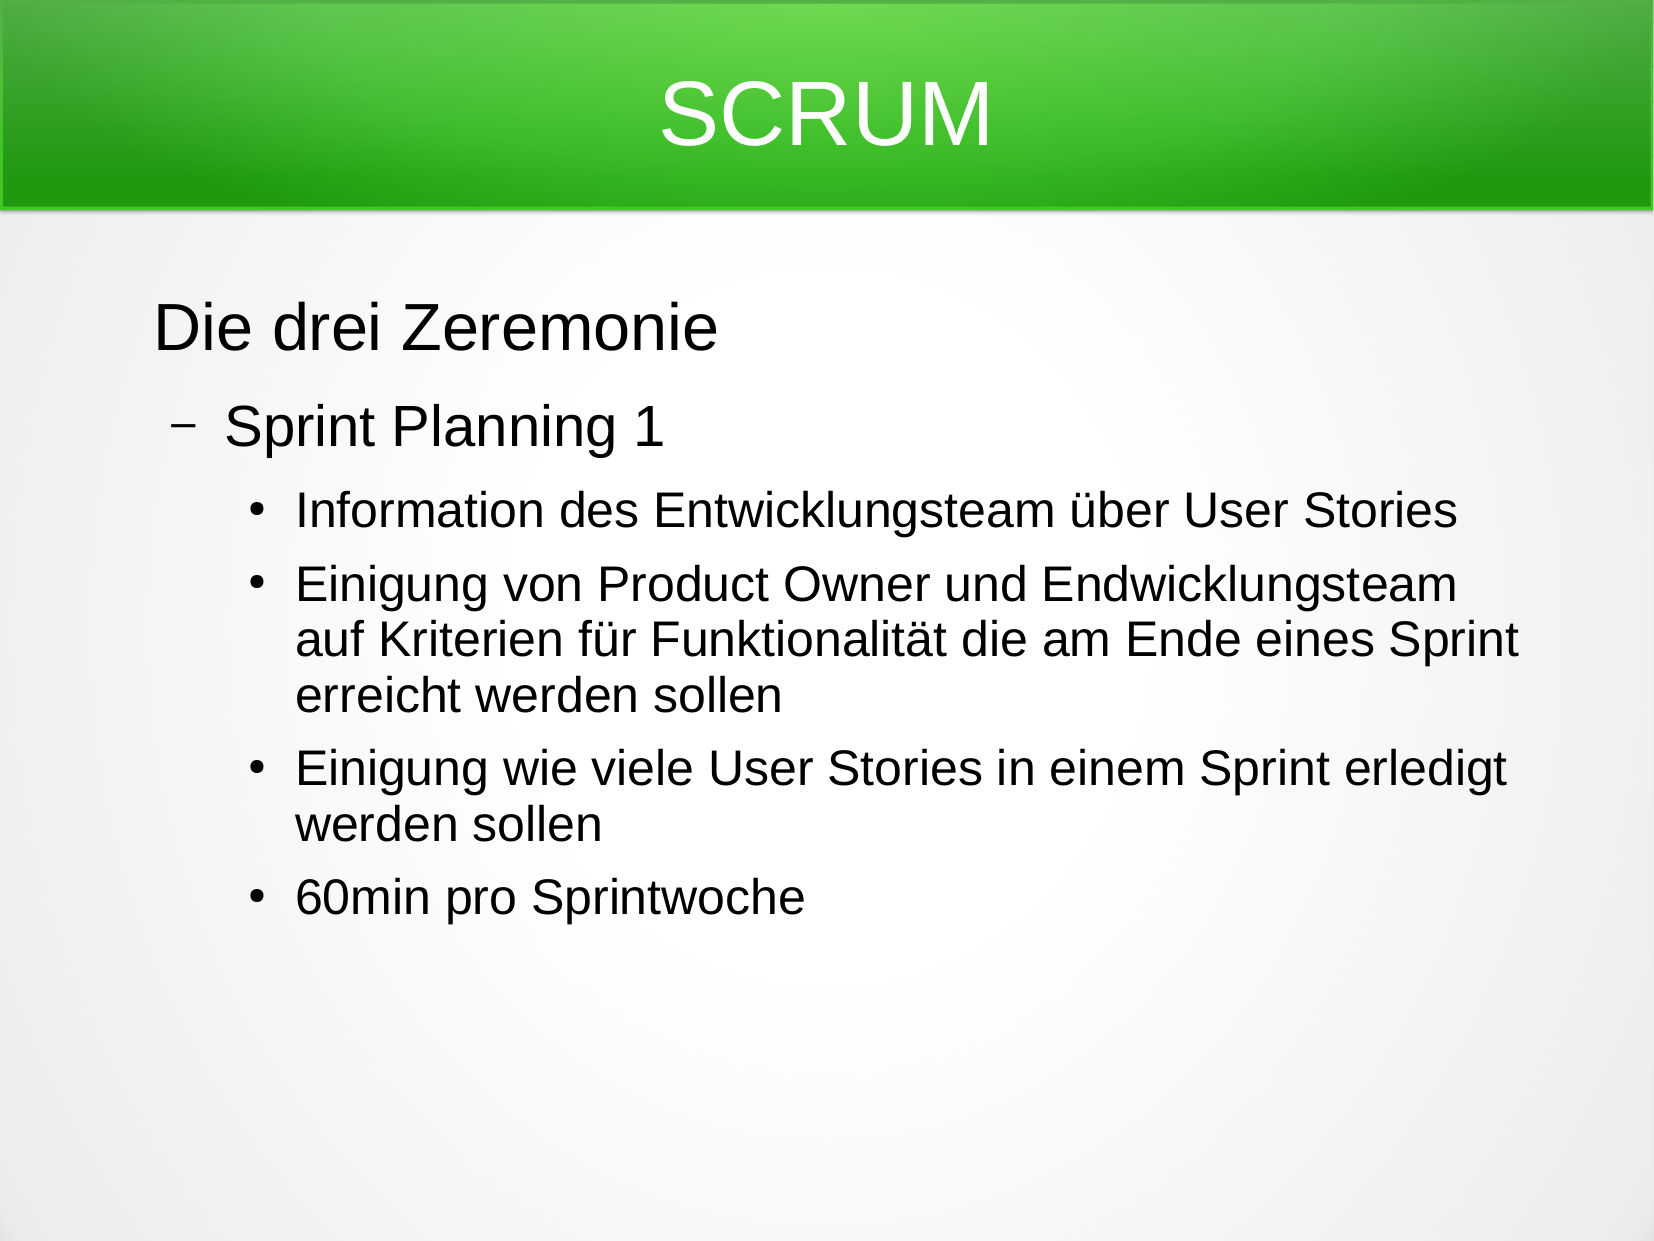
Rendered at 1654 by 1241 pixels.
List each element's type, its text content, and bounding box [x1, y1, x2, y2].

title SCRUM [82, 49, 1571, 179]
list Die drei Zeremonie Sprint Planning 1 Information des Entwicklungsteam über User Stories Einigung von Product Owner und Endwicklungsteam auf Kriterien für Funktionalität die am Ende eines Sprint erreicht werden sollen Einigung wie viele User Stories in einem Sprint erledigt werden sollen 60min pro Sprintwoche [82, 290, 1538, 1010]
